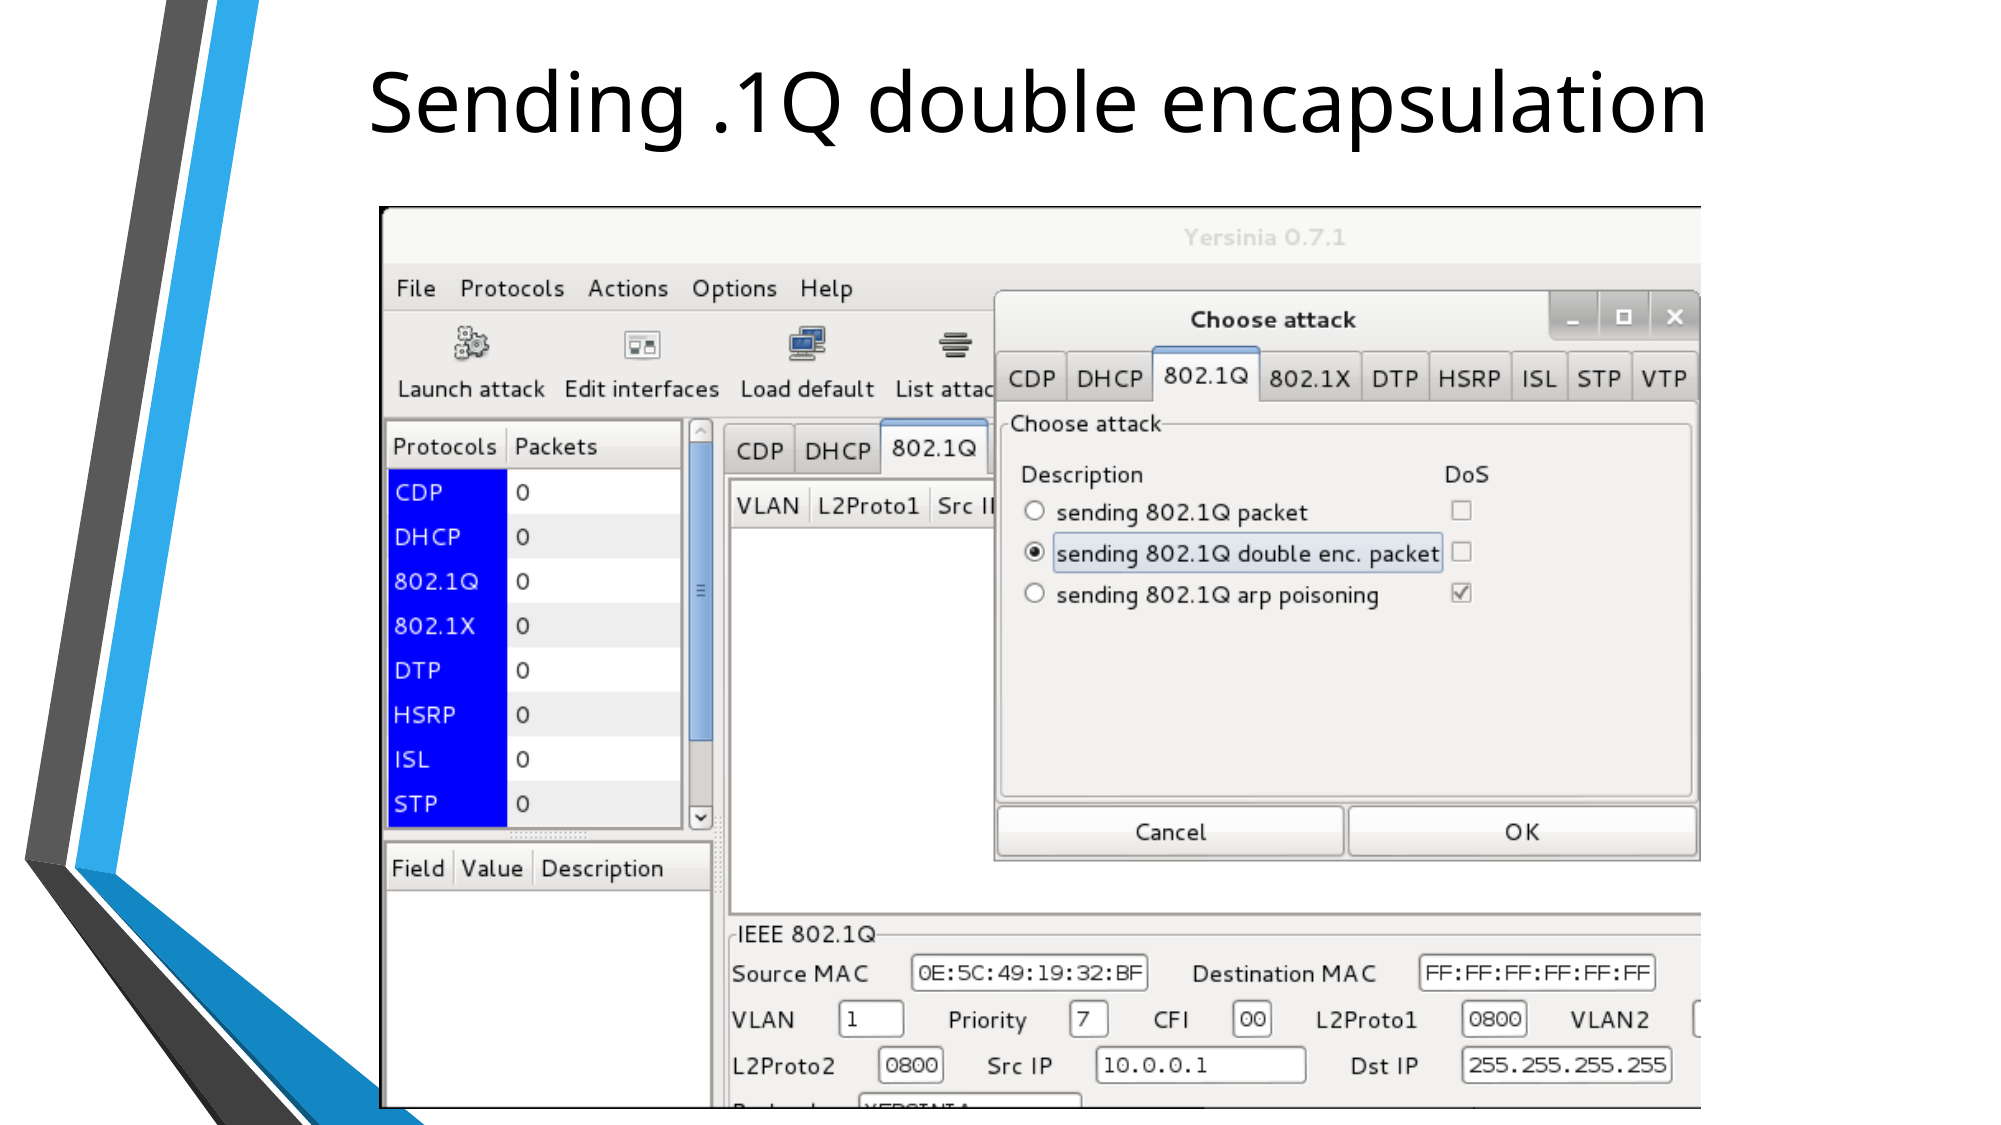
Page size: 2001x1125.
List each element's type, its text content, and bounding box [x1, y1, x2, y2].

picture [379, 206, 1701, 1109]
title Sending .1Q double encapsulation [218, 42, 1862, 286]
